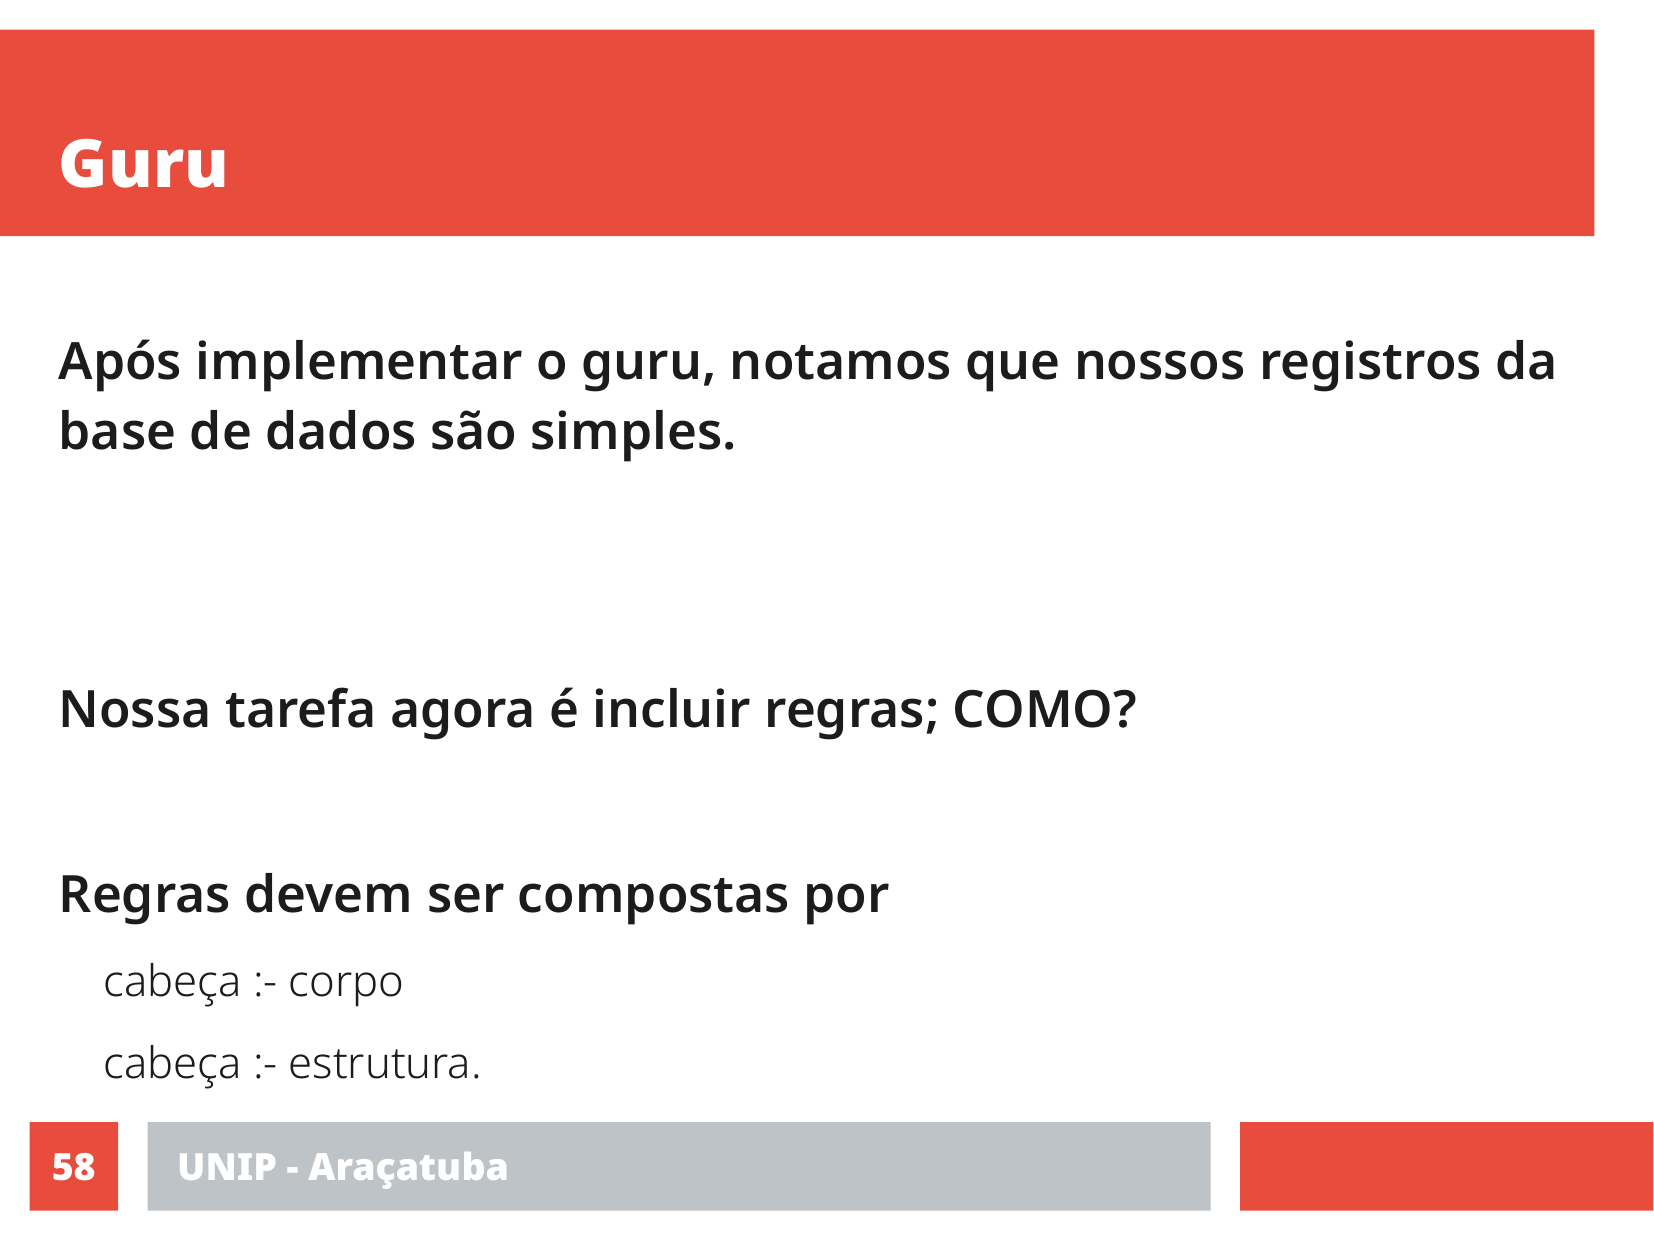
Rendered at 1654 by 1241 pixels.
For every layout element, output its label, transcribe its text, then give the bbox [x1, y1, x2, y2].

title Guru [59, 59, 1595, 207]
list Após implementar o guru, notamos que nossos registros da base de dados são simples. Nossa tarefa agora é incluir regras; COMO? Regras devem ser compostas por cabeça :- corpo cabeça :- estrutura. [59, 324, 1565, 1093]
